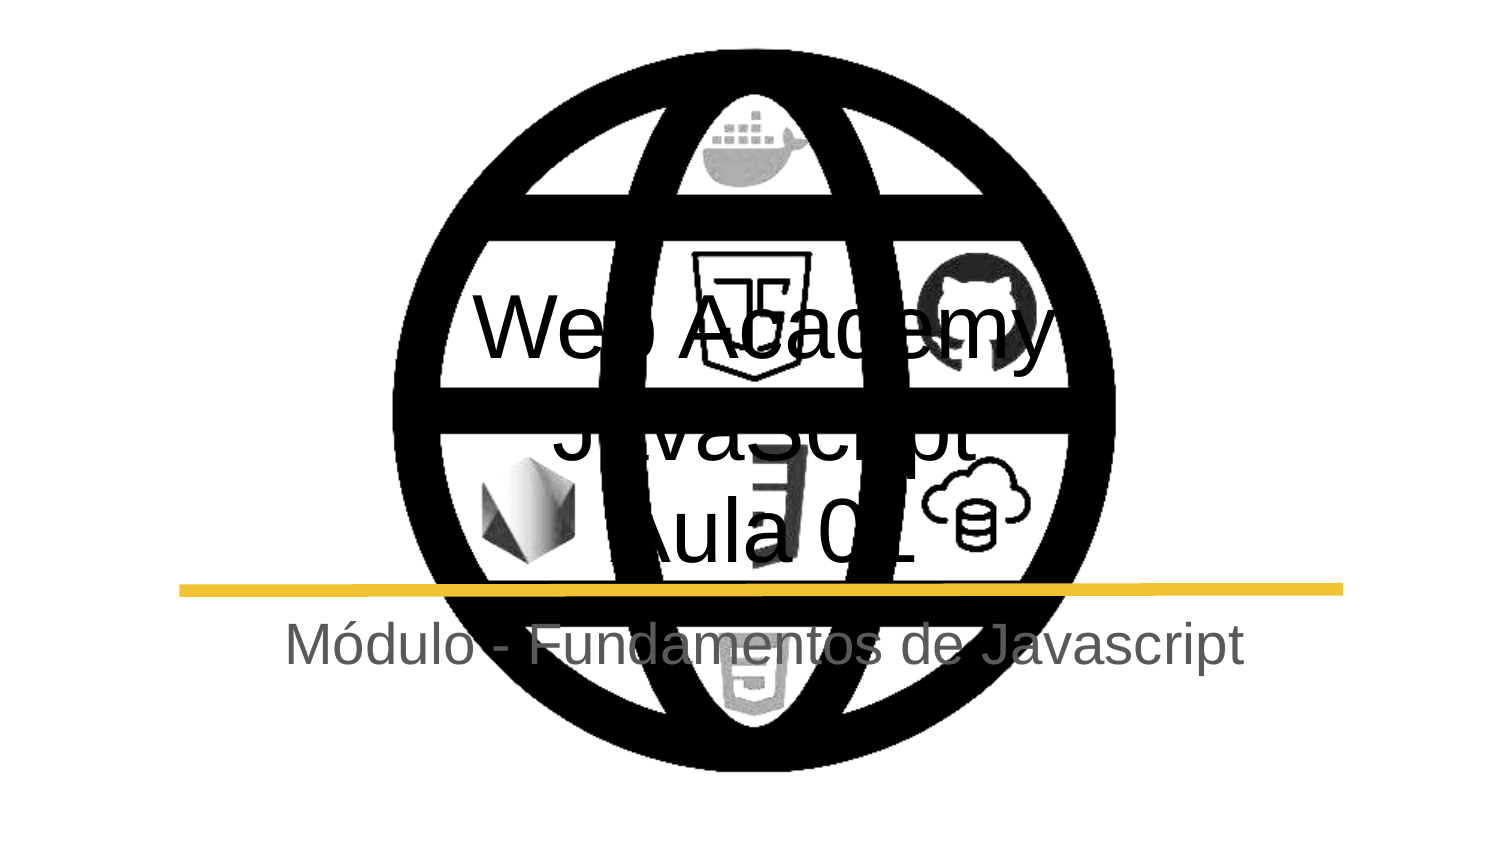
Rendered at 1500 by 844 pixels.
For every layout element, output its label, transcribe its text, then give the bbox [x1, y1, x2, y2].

picture [366, 0, 1134, 259]
subtitle Módulo - Fundamentos de Javascript [66, 596, 1464, 727]
picture [366, 727, 1134, 844]
title Web Academy JavaScript Aula 01 [66, 259, 1464, 596]
